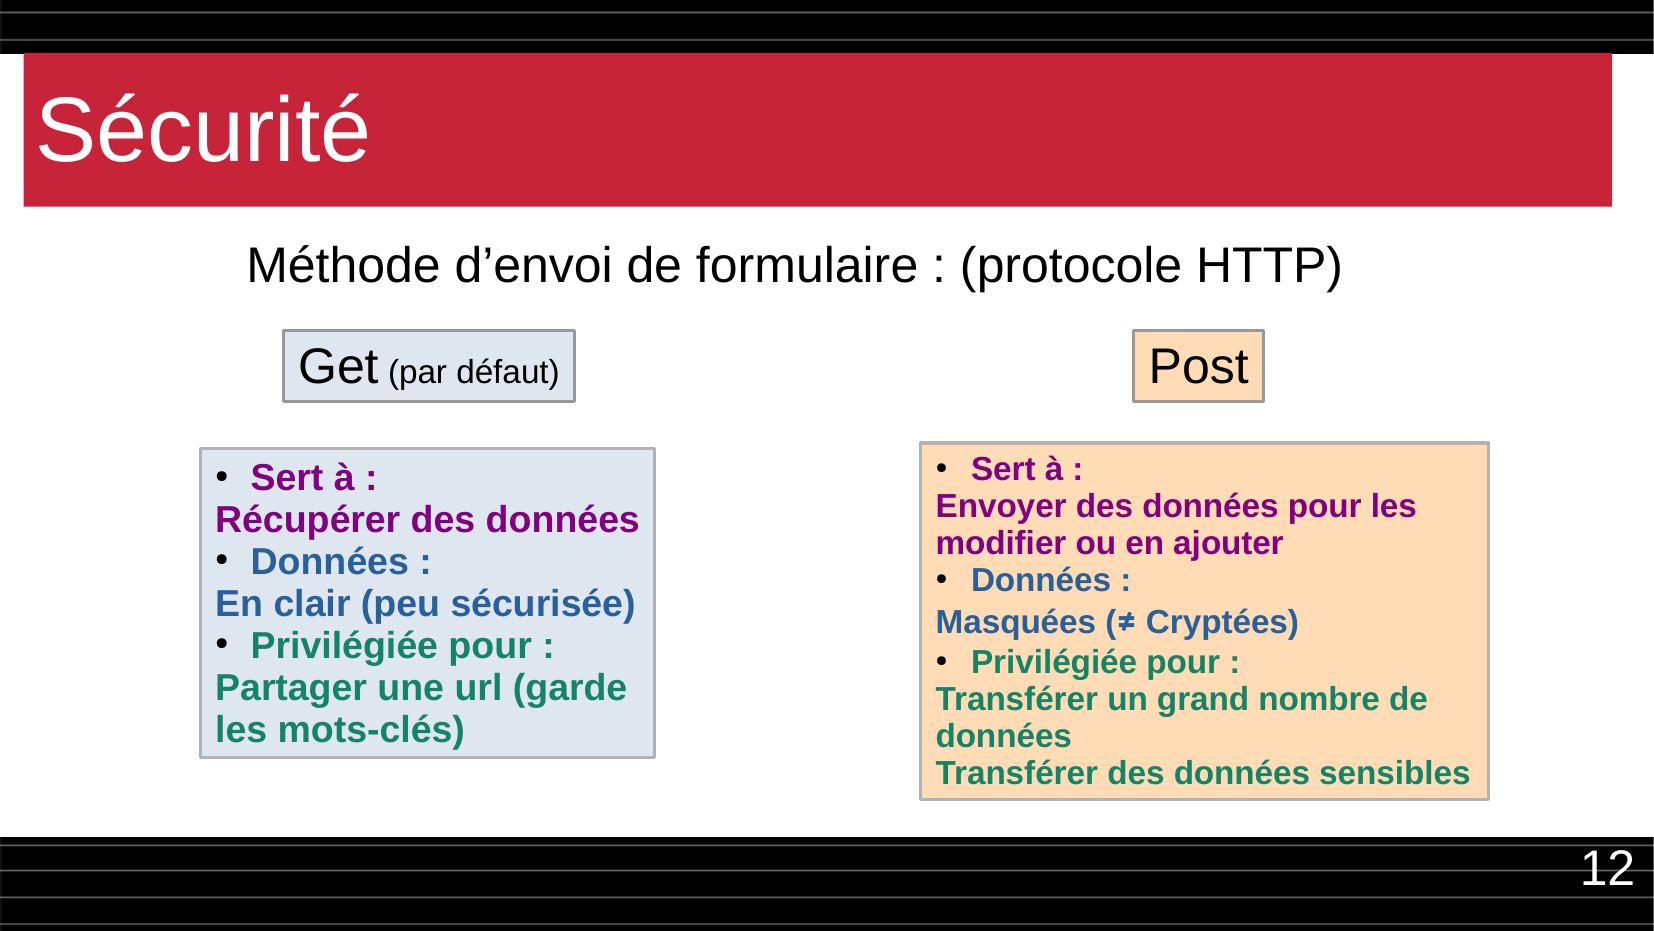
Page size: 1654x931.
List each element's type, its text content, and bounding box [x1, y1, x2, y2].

text_box Sert à : Envoyer des données pour les modifier ou en ajouter Données : Masquées (≠ Cryptées) Privilégiée pour : Transférer un grand nombre de données Transférer des données sensibles [920, 442, 1489, 798]
title Sécurité [23, 53, 1613, 207]
text_box Sert à : Récupérer des données Données : En clair (peu sécurisée) Privilégiée pour : Partager une url (garde les mots-clés) [200, 448, 655, 758]
text_box fonction.php [171, 259, 431, 323]
text_box Post [1133, 330, 1264, 402]
text_box Méthode d’envoi de formulaire : (protocole HTTP) [231, 230, 1359, 301]
picture [0, 837, 1654, 931]
text_box Get (par défaut) [283, 330, 575, 402]
text_box 12 [1564, 832, 1654, 904]
picture [0, 0, 1654, 54]
